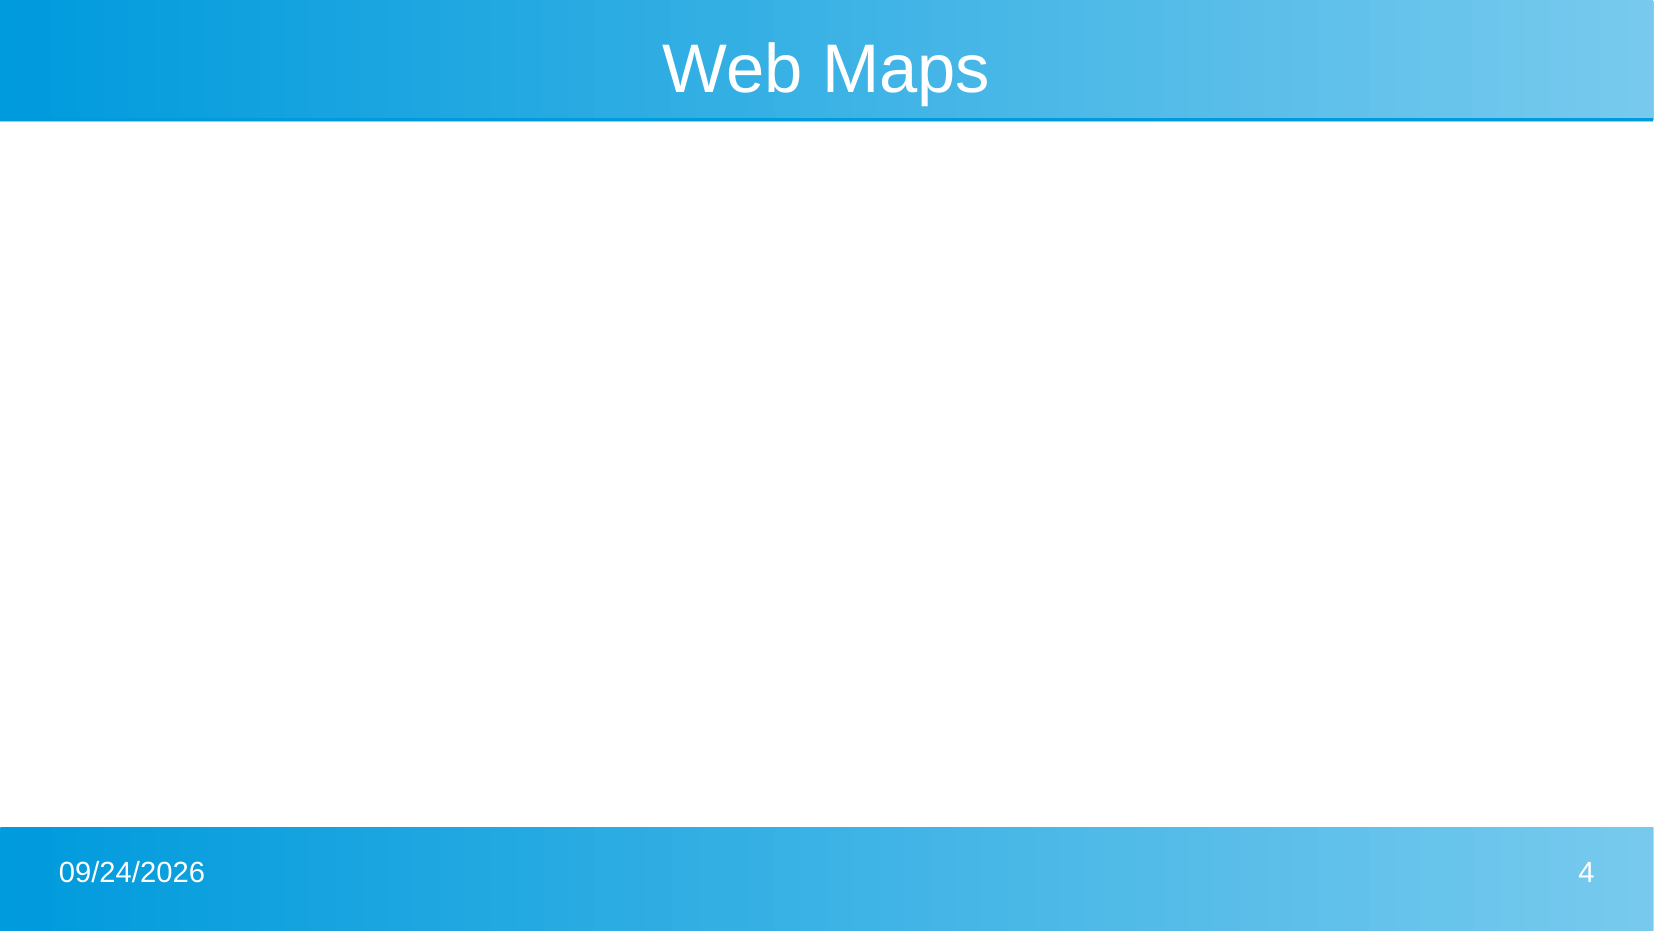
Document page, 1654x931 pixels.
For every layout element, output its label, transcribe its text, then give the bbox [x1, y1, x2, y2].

title Web Maps [59, 29, 1595, 108]
